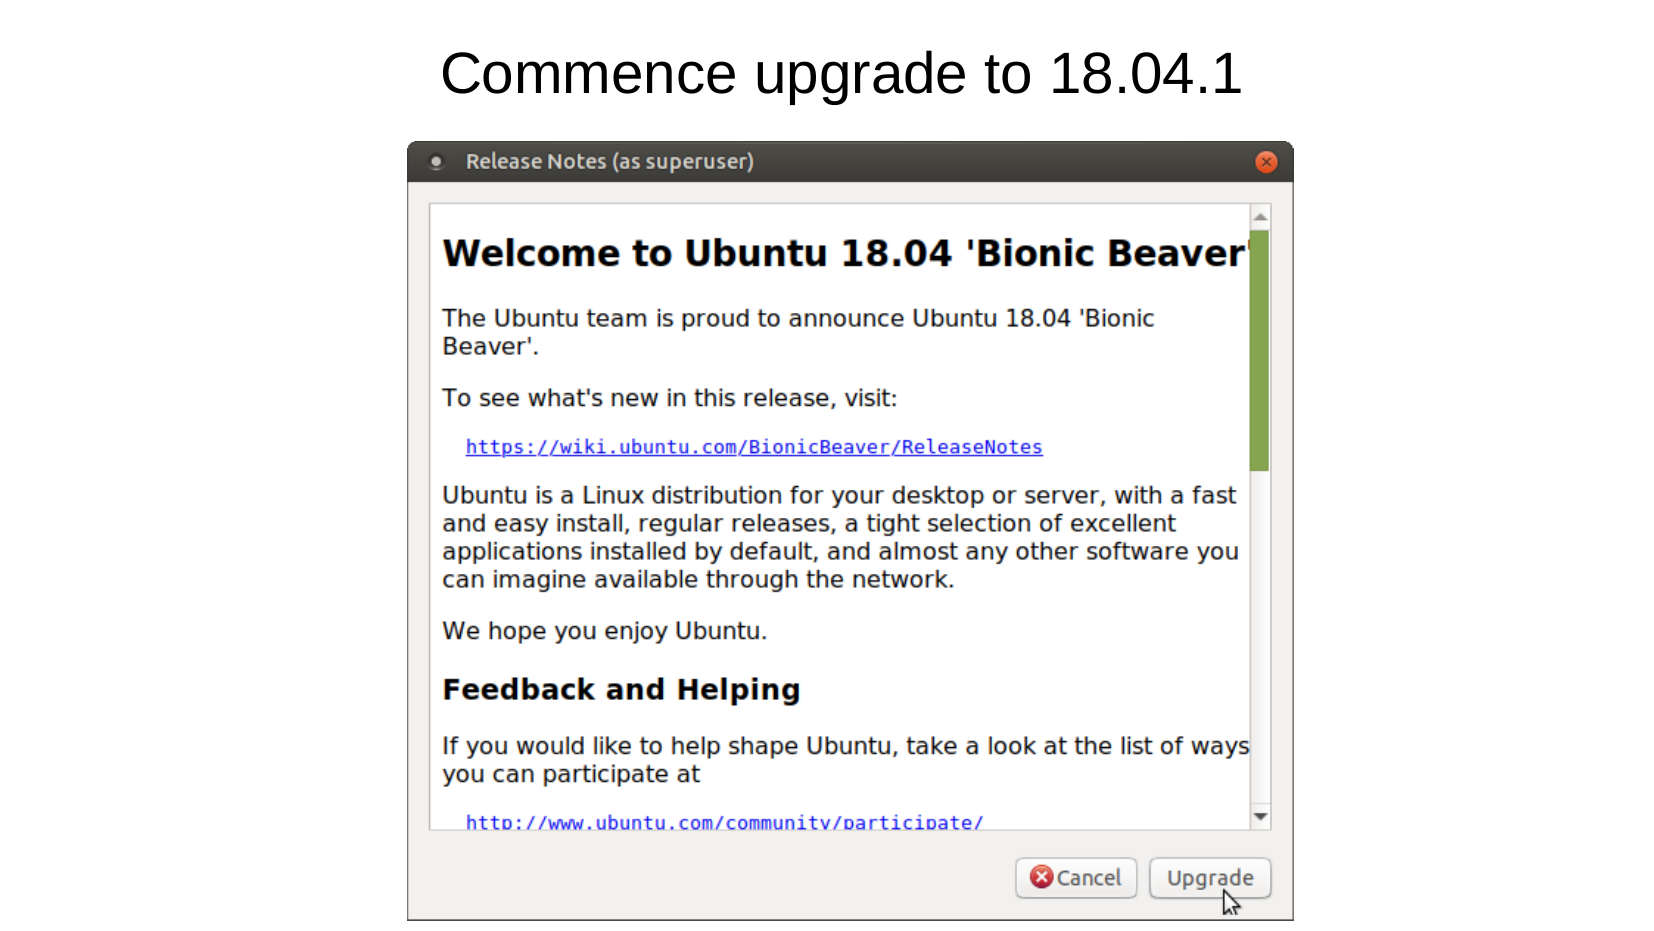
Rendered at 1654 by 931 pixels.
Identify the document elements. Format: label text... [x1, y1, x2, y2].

title Commence upgrade to 18.04.1 [30, 8, 1621, 139]
picture [407, 141, 1294, 921]
